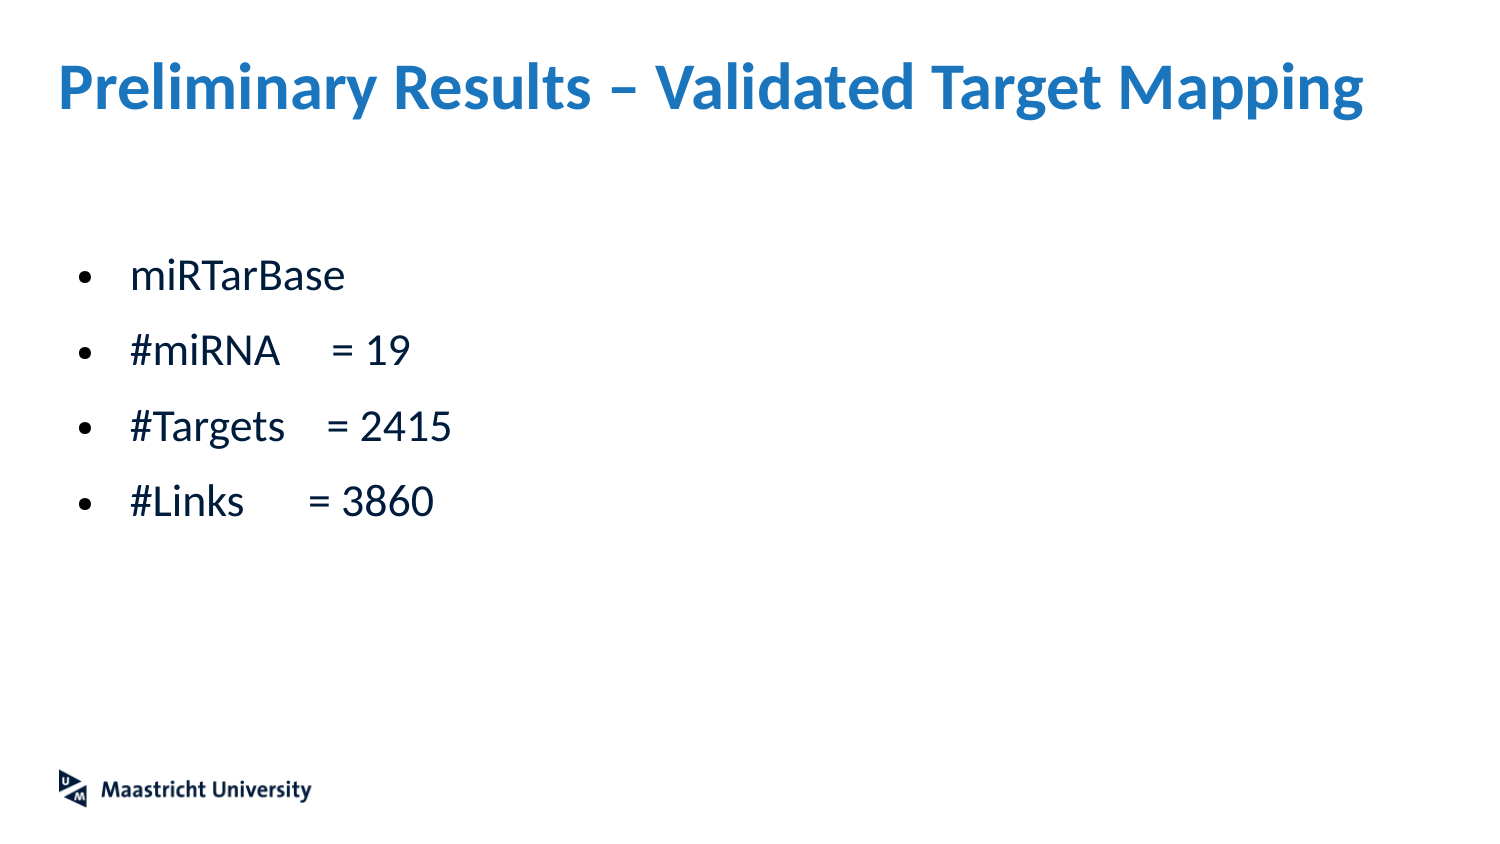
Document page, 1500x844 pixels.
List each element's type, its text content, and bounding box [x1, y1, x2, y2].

title Preliminary Results – Validated Target Mapping [59, 59, 1425, 257]
list miRTarBase #miRNA = 19 #Targets = 2415 #Links = 3860 [59, 256, 1406, 674]
